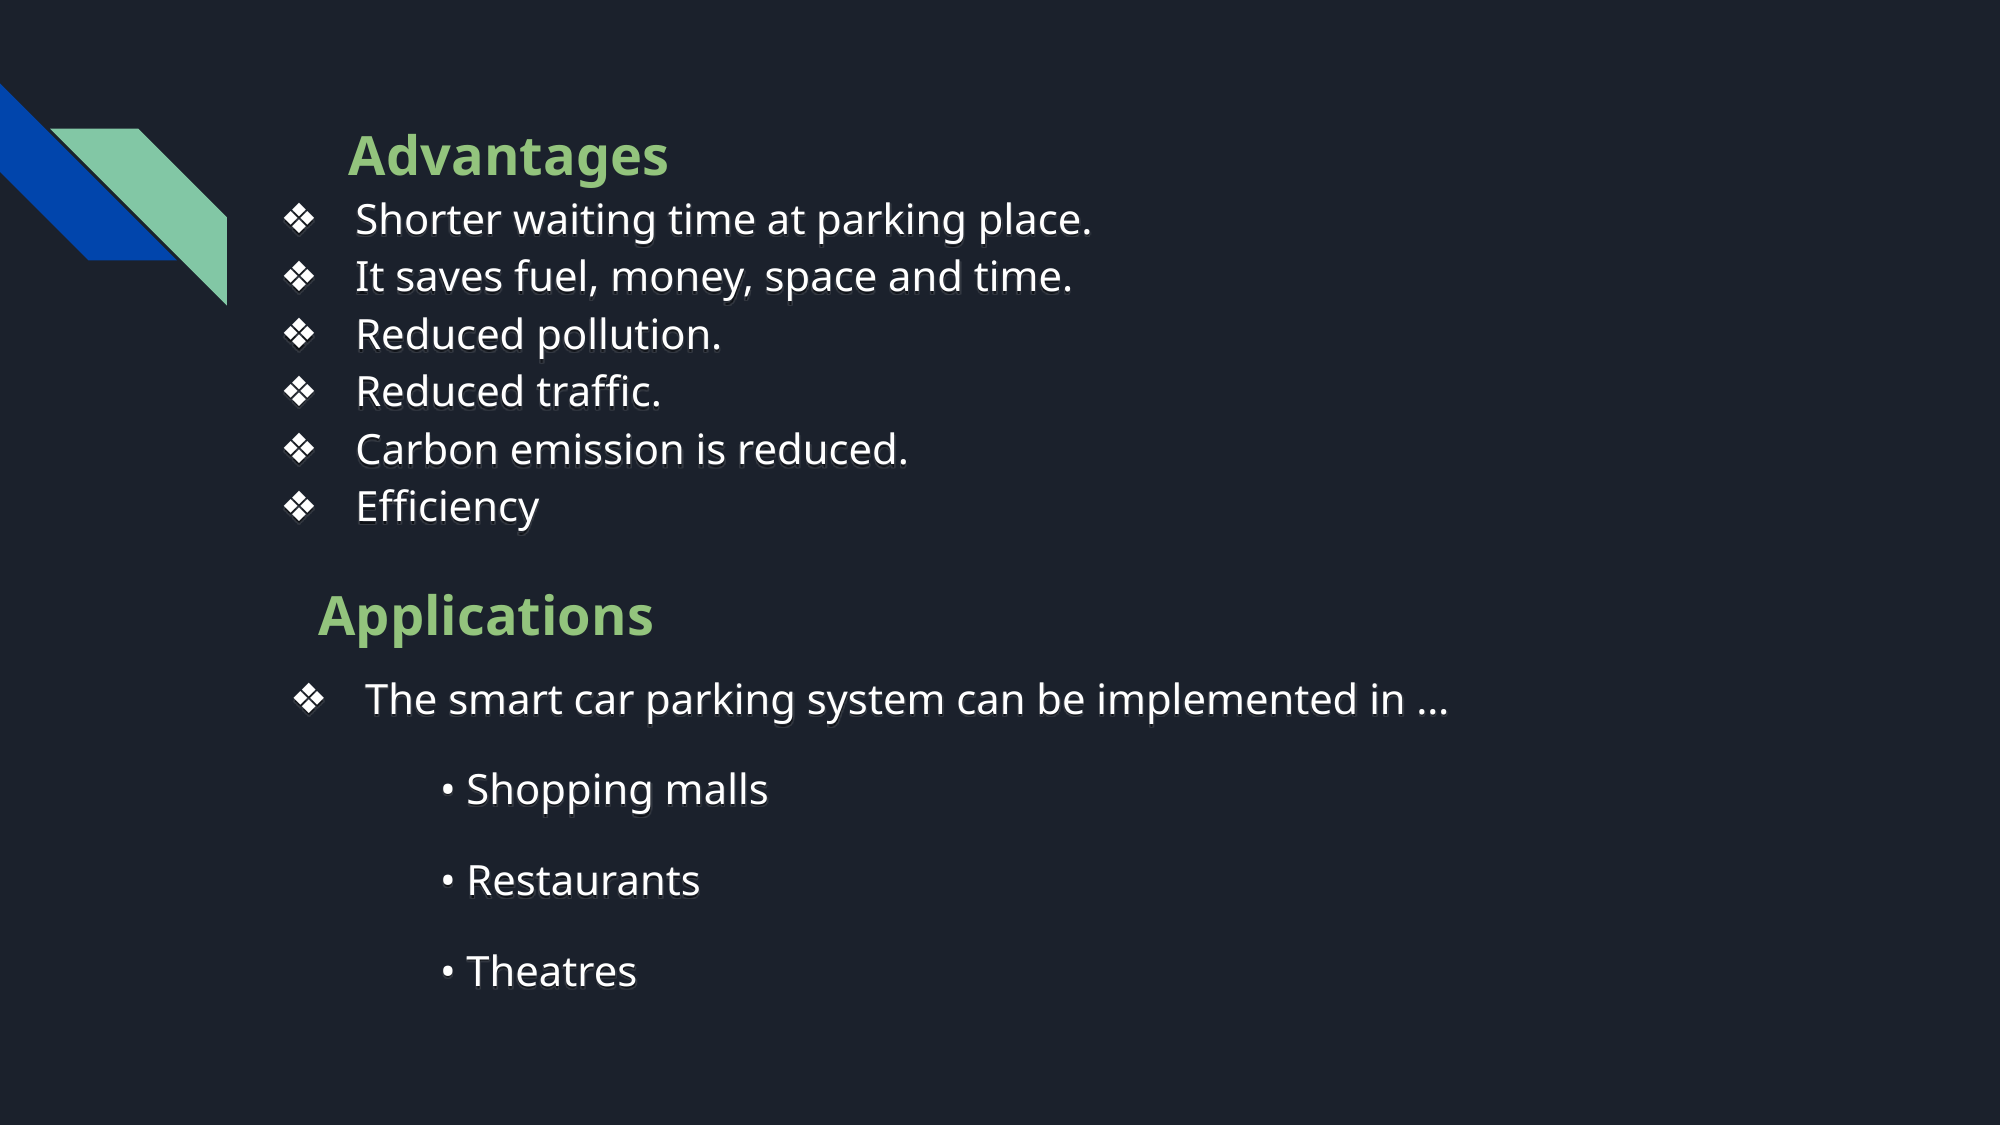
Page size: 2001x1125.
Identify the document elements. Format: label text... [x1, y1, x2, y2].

list Shorter waiting time at parking place. It saves fuel, money, space and time. Reduced pollution. Reduced traffic. Carbon emission is reduced. Efficiency [260, 164, 1801, 555]
title Advantages [328, 86, 1824, 287]
text_box Applications [303, 570, 1081, 645]
list The smart car parking system can be implemented in … • Shopping malls • Restaurants • Theatres [270, 645, 1651, 1097]
